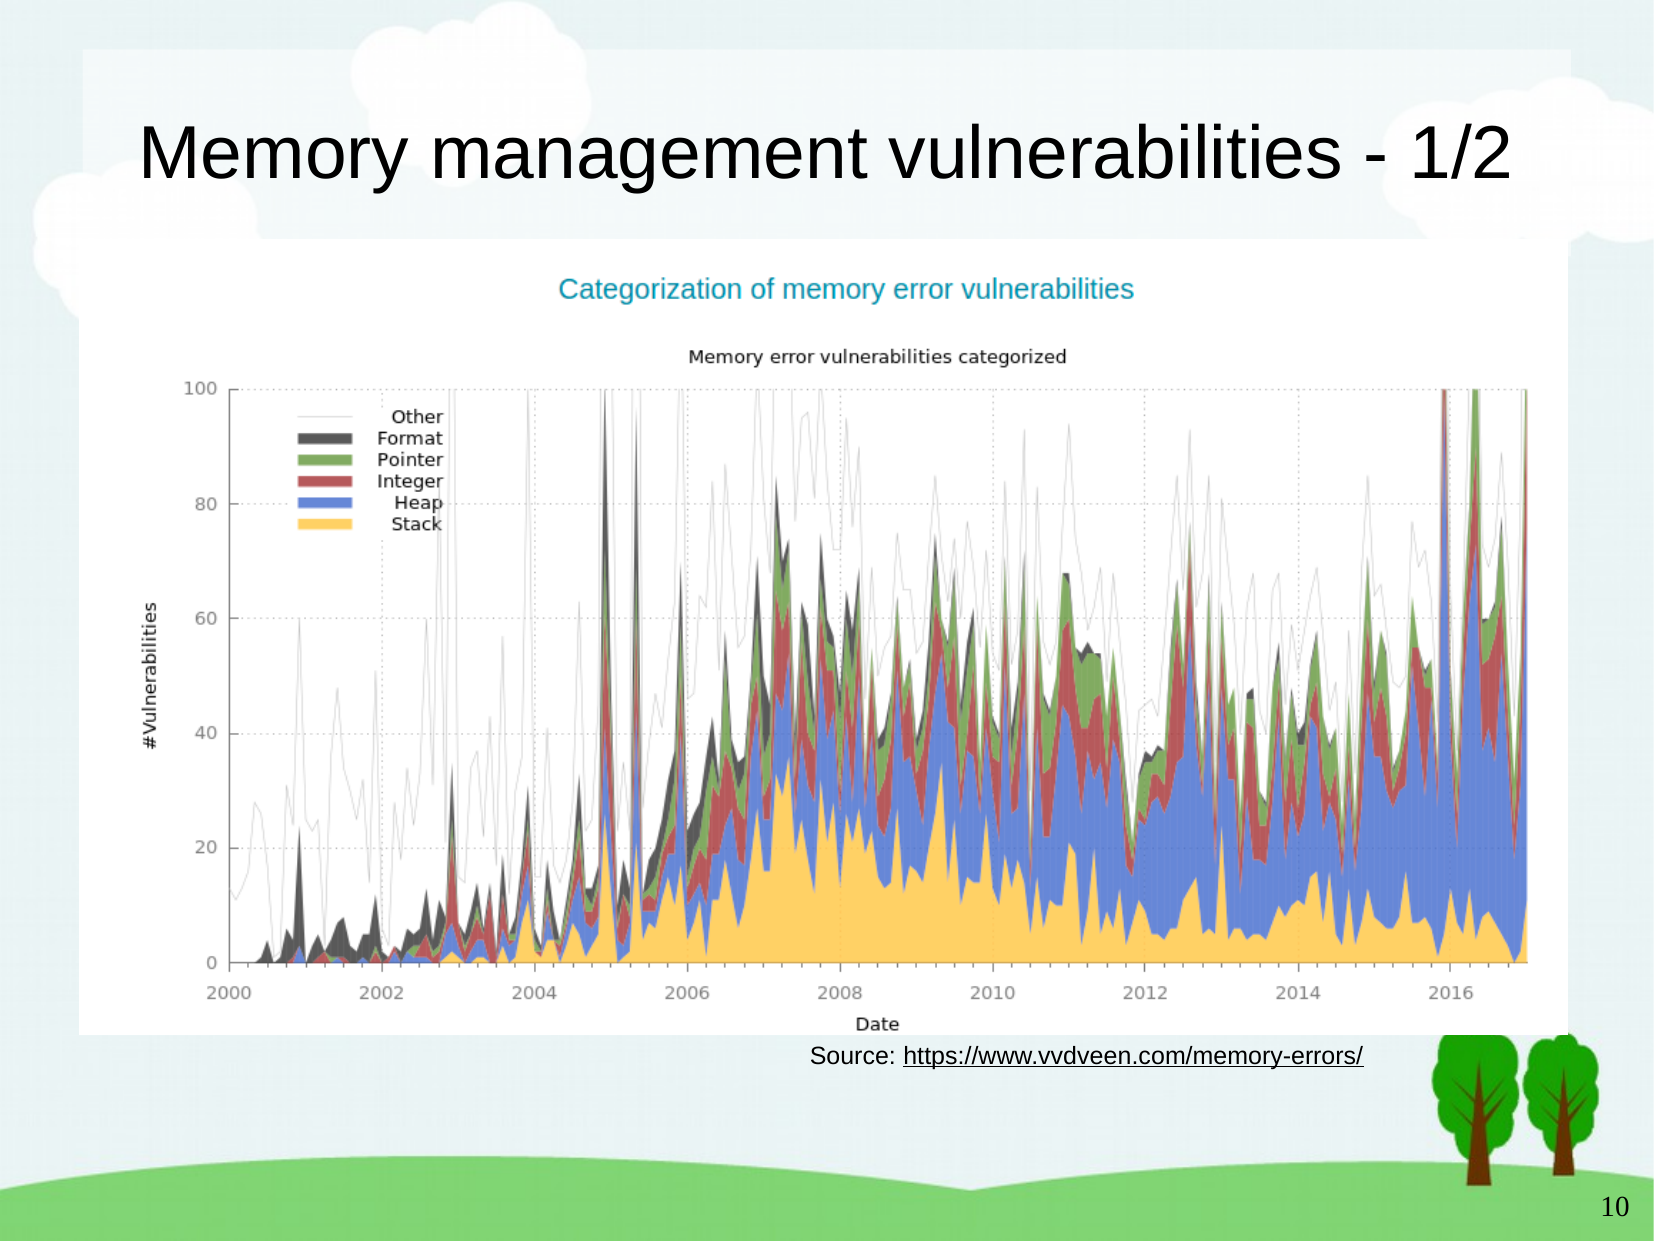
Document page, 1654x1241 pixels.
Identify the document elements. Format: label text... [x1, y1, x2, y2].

text_box Source: https://www.vvdveen.com/memory-errors/ [795, 1034, 1381, 1081]
picture [0, 0, 1654, 1241]
title Memory management vulnerabilities - 1/2 [82, 49, 1571, 257]
